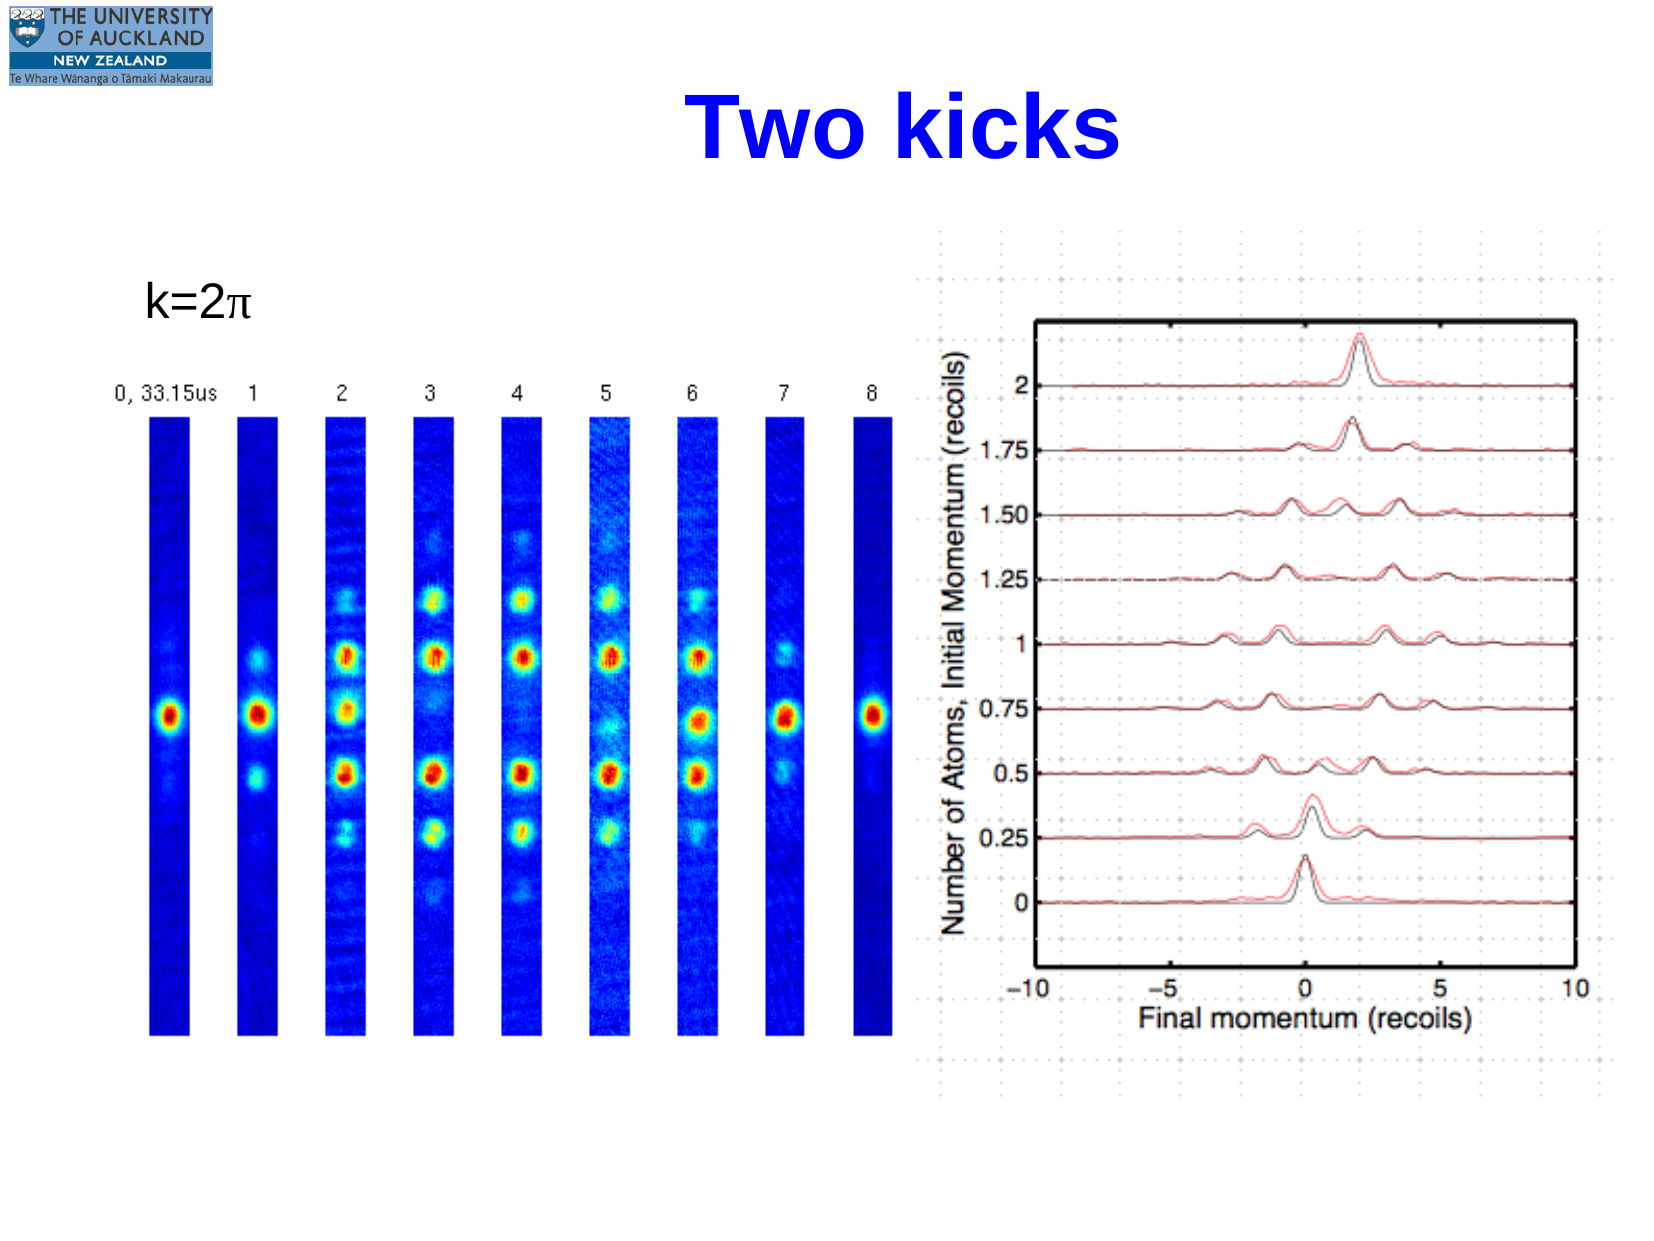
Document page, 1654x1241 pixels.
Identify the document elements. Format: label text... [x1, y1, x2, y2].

picture [0, 231, 1622, 1117]
title Two kicks [318, 23, 1489, 231]
picture [9, 6, 213, 86]
text_box k=2π [129, 265, 267, 337]
